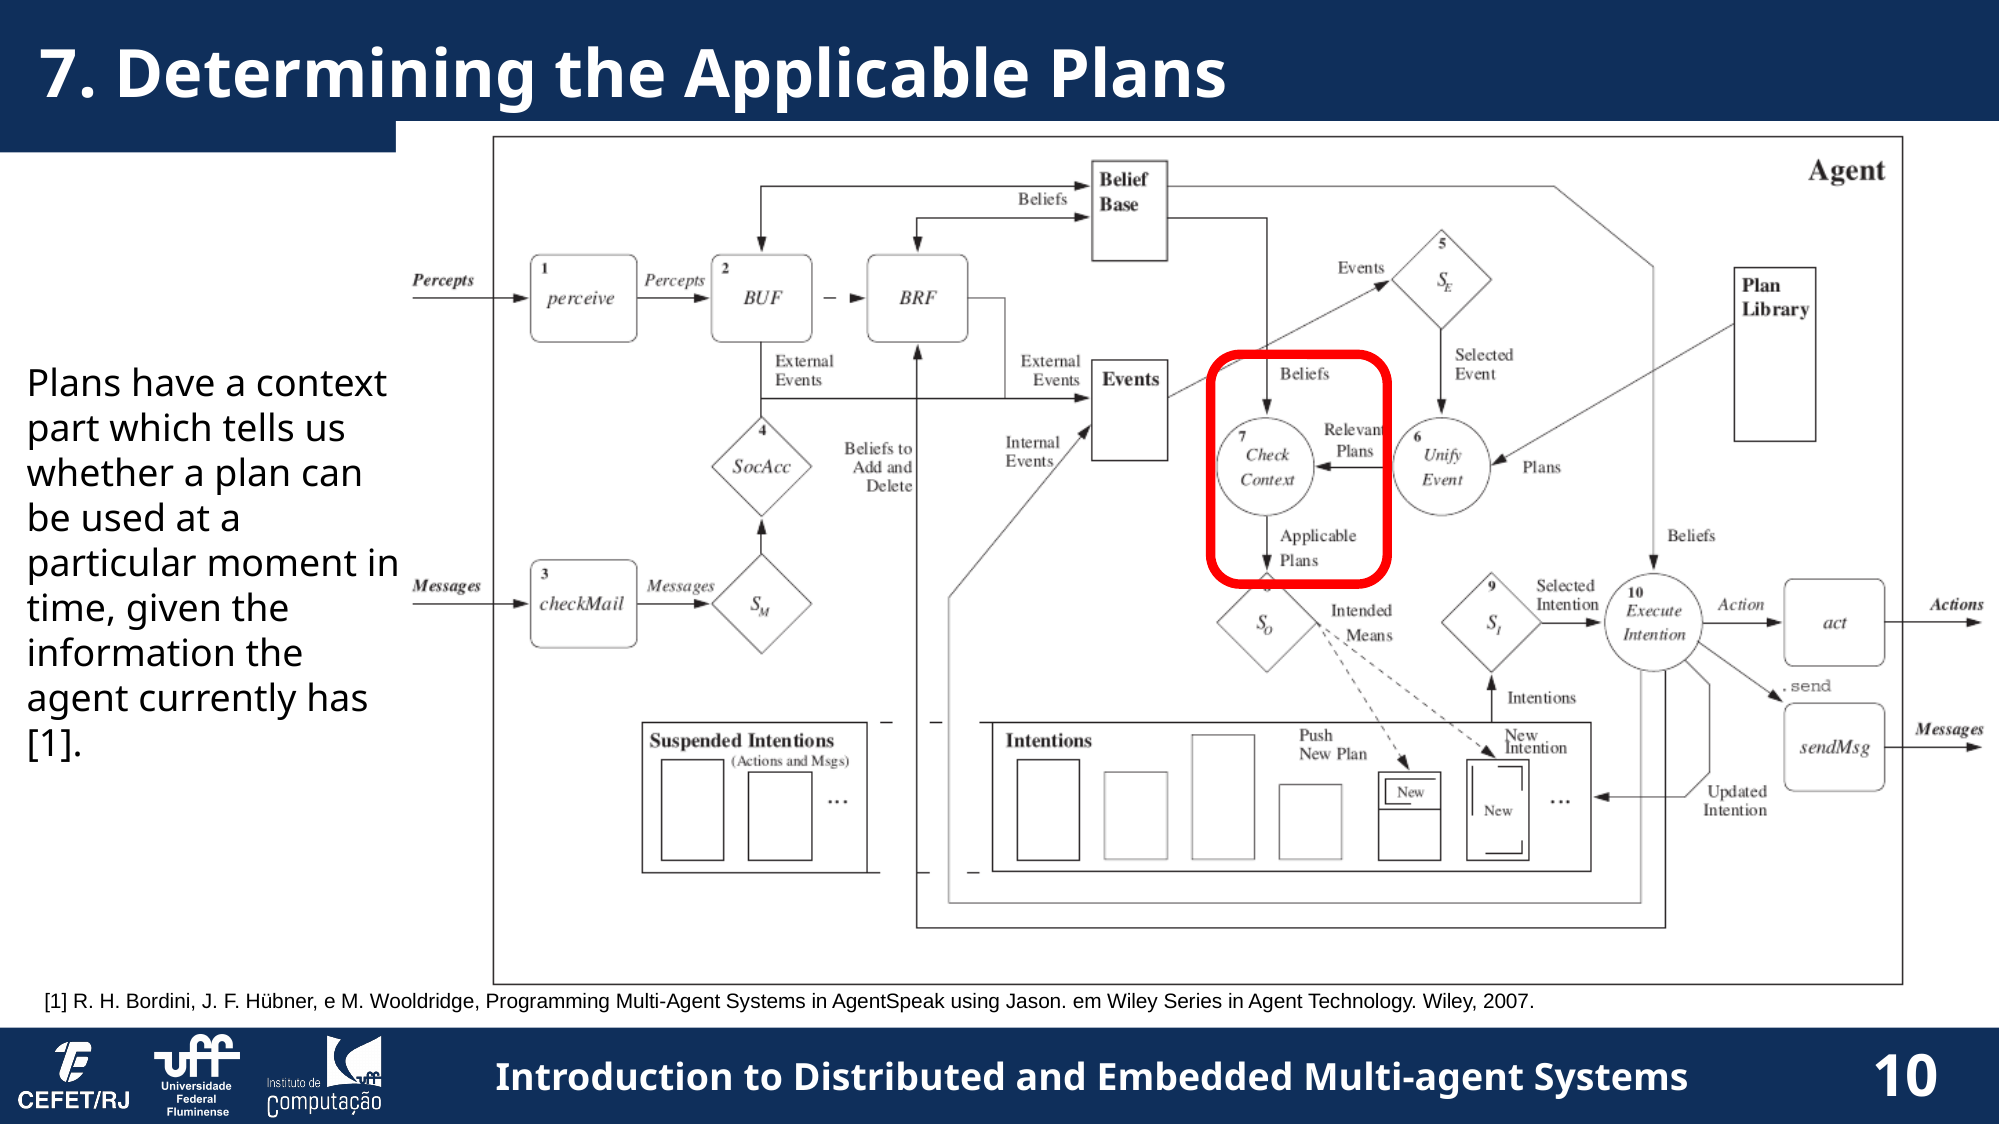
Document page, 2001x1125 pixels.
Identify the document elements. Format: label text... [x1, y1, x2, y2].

text_box [1] R. H. Bordini, J. F. Hübner, e M. Wooldridge, Programming Multi-Agent Systems in AgentSpeak using Jason. em Wiley Series in Agent Technology. Wiley, 2007. [29, 980, 1978, 1018]
text_box 7. Determining the Applicable Plans [25, 23, 1999, 119]
picture [265, 1033, 383, 1118]
text_box Plans have a context part which tells us whether a plan can be used at a particular moment in time, given the information the agent currently has [1]. [11, 351, 425, 772]
picture [153, 1033, 241, 1121]
picture [18, 1021, 129, 1125]
picture [395, 121, 2000, 987]
